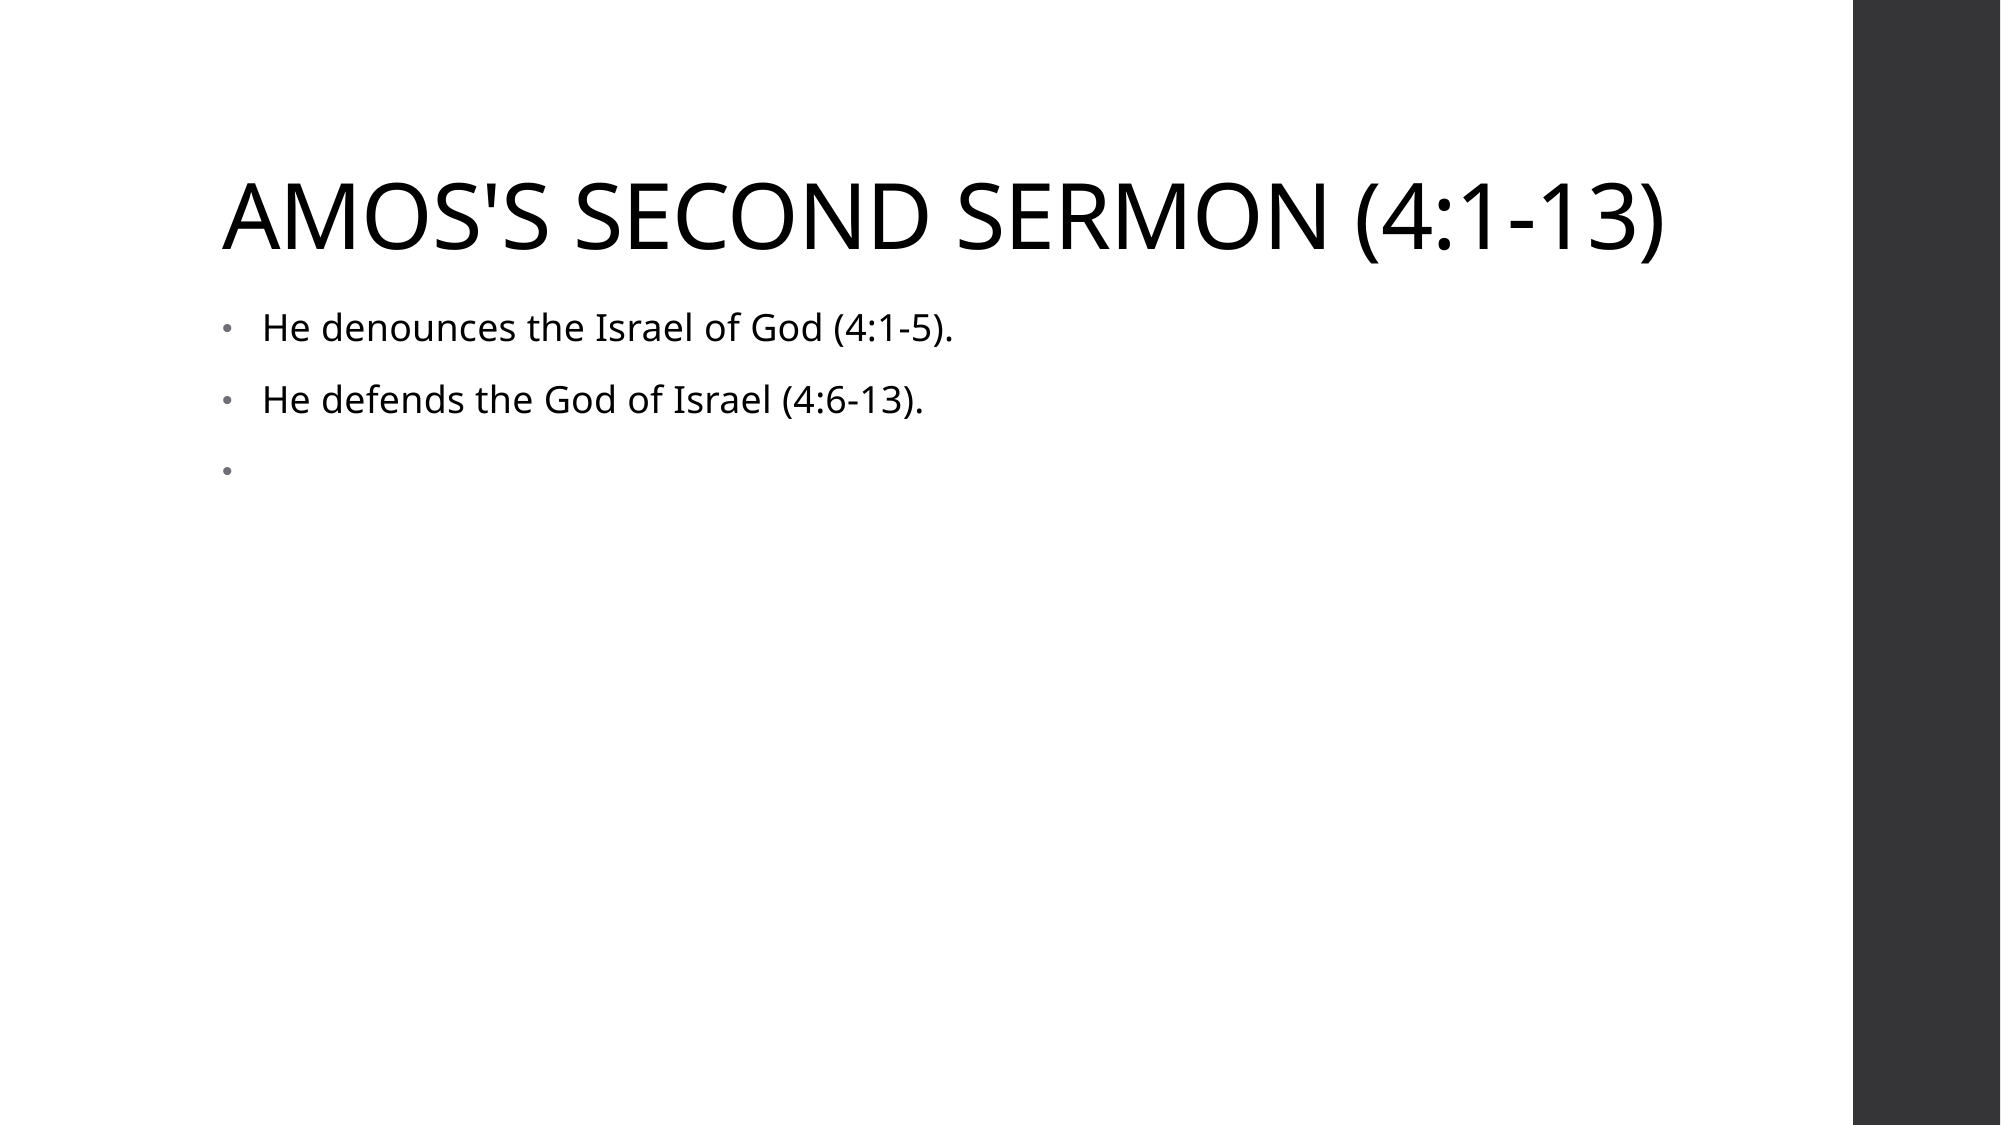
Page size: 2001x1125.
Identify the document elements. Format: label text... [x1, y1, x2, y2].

title AMOS'S SECOND SERMON (4:1-13) [206, 60, 1797, 278]
list He denounces the Israel of God (4:1-5). He defends the God of Israel (4:6-13). [206, 299, 1617, 1014]
